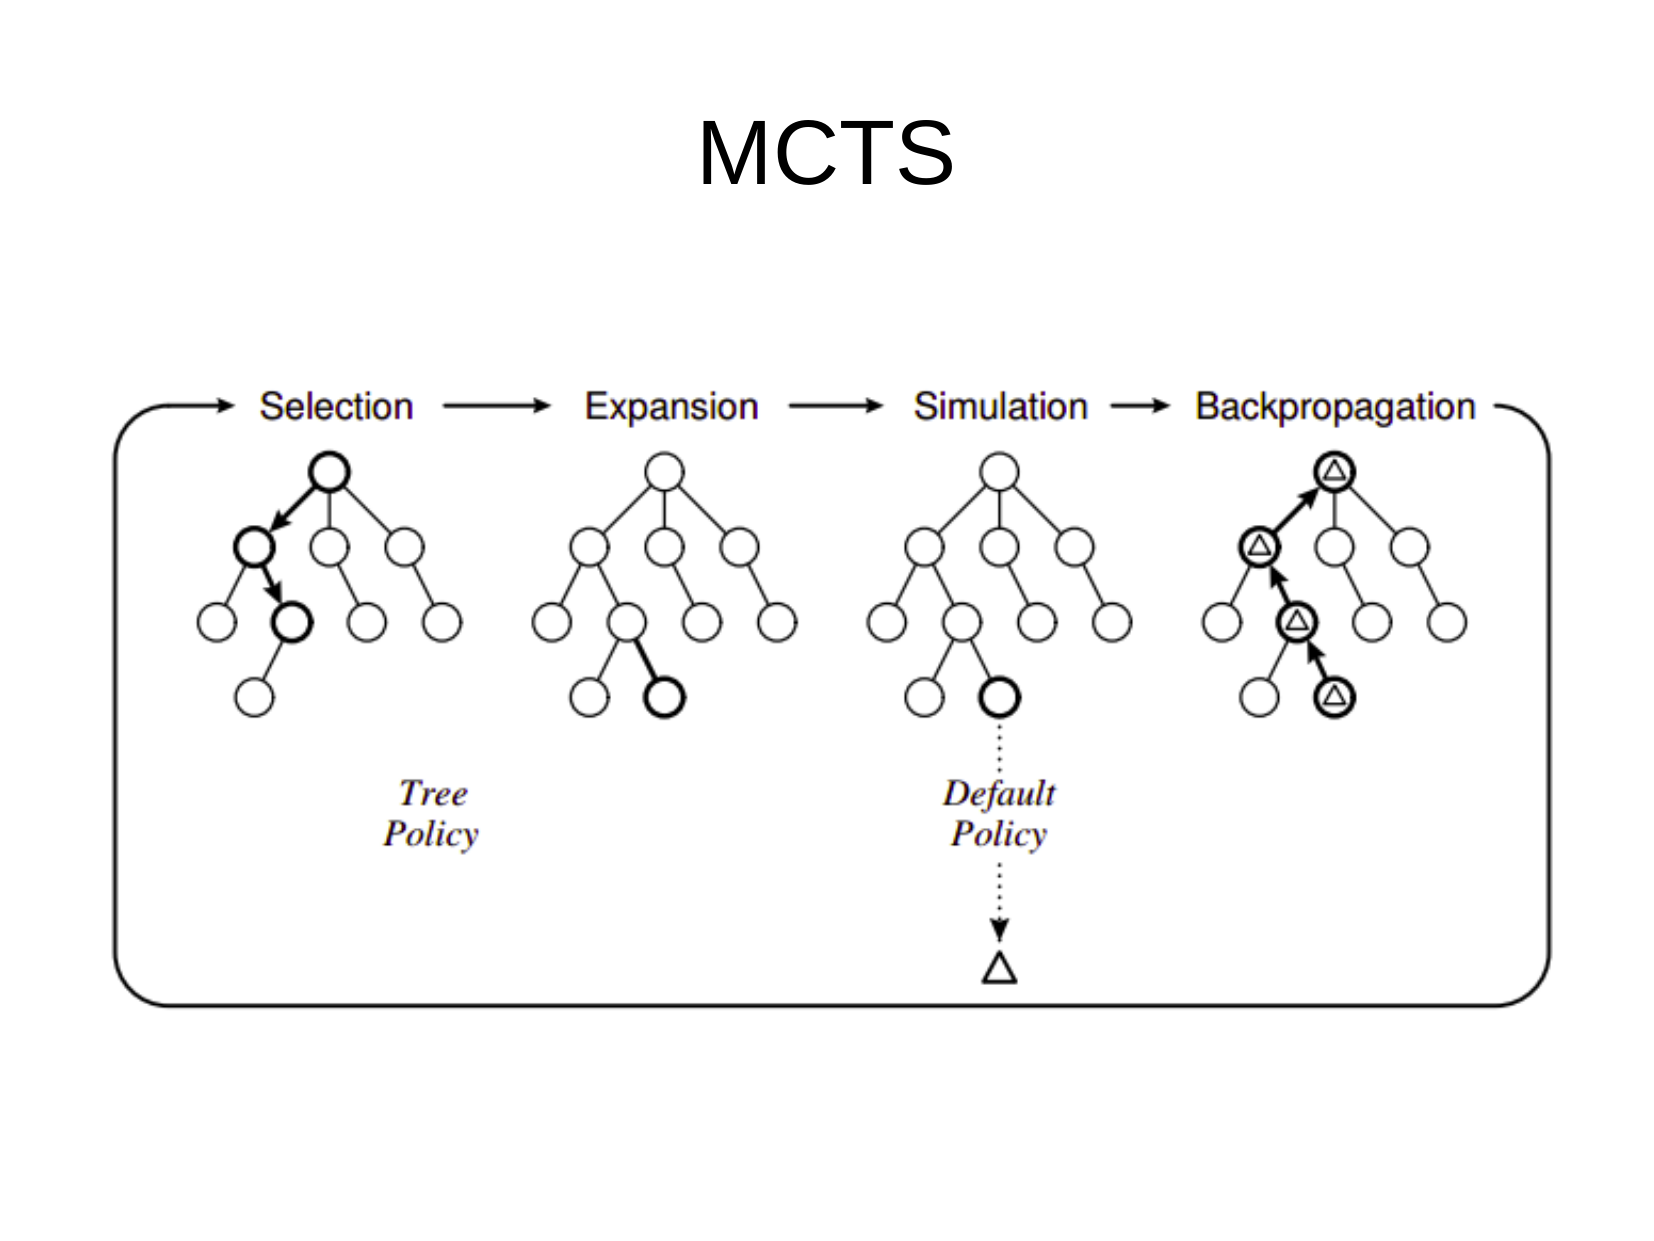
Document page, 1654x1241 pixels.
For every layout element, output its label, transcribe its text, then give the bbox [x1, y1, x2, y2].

picture [108, 379, 1587, 1036]
title MCTS [82, 49, 1571, 257]
